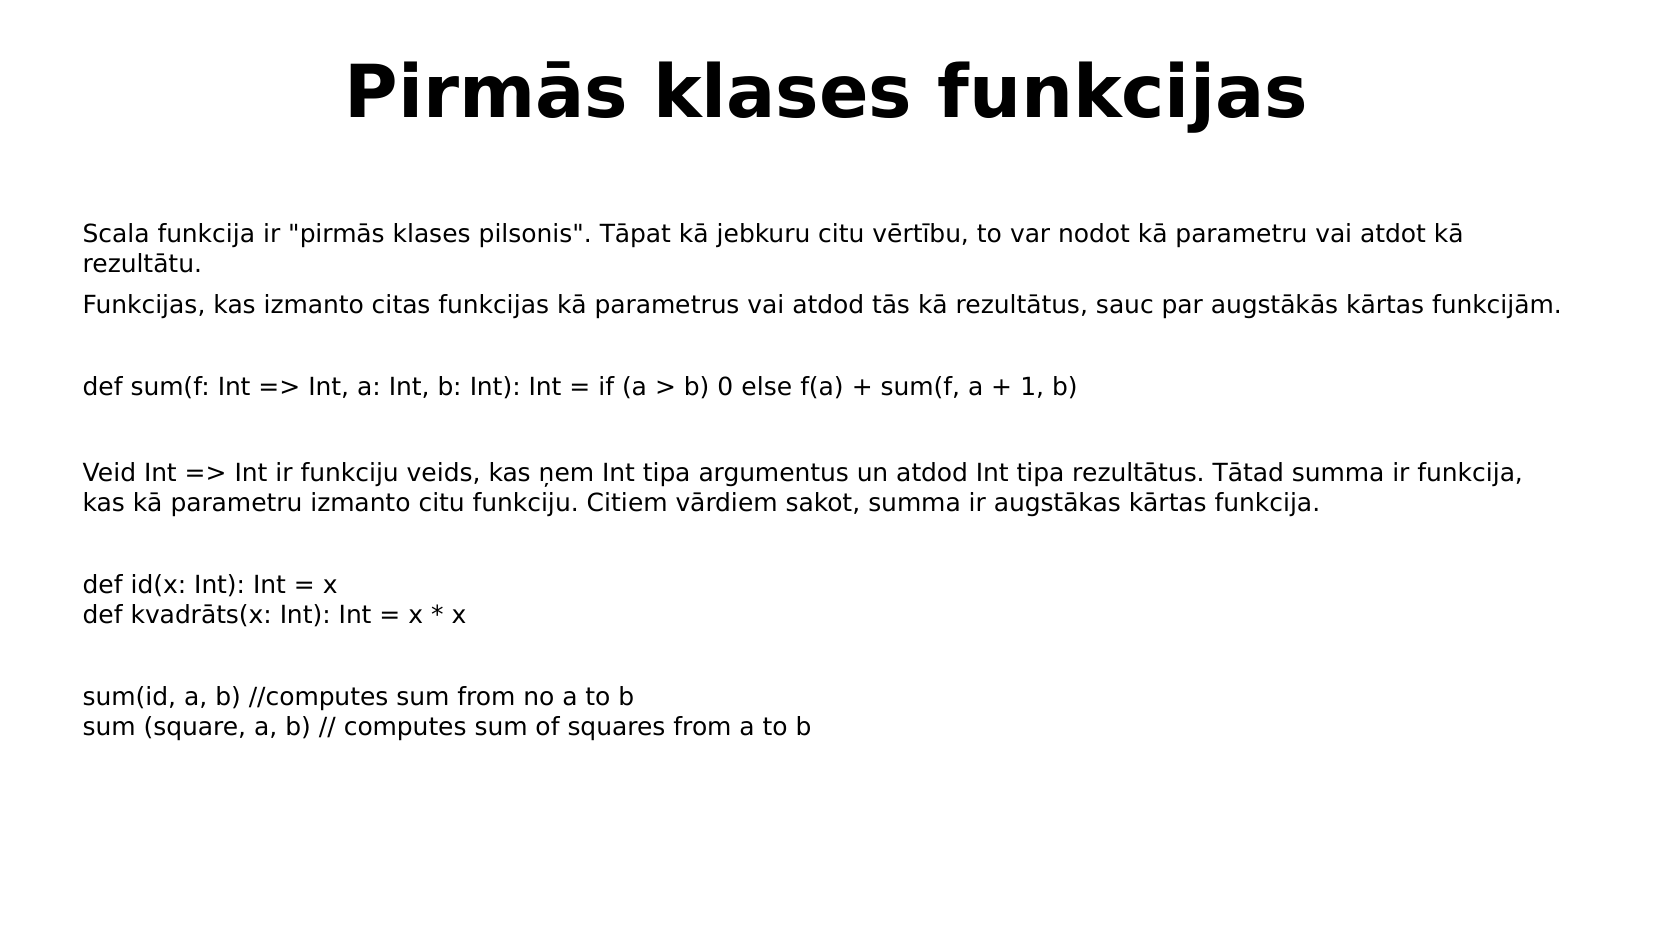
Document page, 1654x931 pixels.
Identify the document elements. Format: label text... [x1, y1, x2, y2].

title Pirmās klases funkcijas [82, 37, 1571, 147]
list Scala funkcija ir "pirmās klases pilsonis". Tāpat kā jebkuru citu vērtību, to var nodot kā parametru vai atdot kā rezultātu. Funkcijas, kas izmanto citas funkcijas kā parametrus vai atdod tās kā rezultātus, sauc par augstākās kārtas funkcijām. def sum(f: Int => Int, a: Int, b: Int): Int = if (a > b) 0 else f(a) + sum(f, a + 1, b) Veid Int => Int ir funkciju veids, kas ņem Int tipa argumentus un atdod Int tipa rezultātus. Tātad summa ir funkcija, kas kā parametru izmanto citu funkciju. Citiem vārdiem sakot, summa ir augstākas kārtas funkcija. def id(x: Int): Int = x def kvadrāts(x: Int): Int = x * x sum(id, a, b) //computes sum from no a to b sum (square, a, b) // computes sum of squares from a to b [82, 217, 1571, 758]
